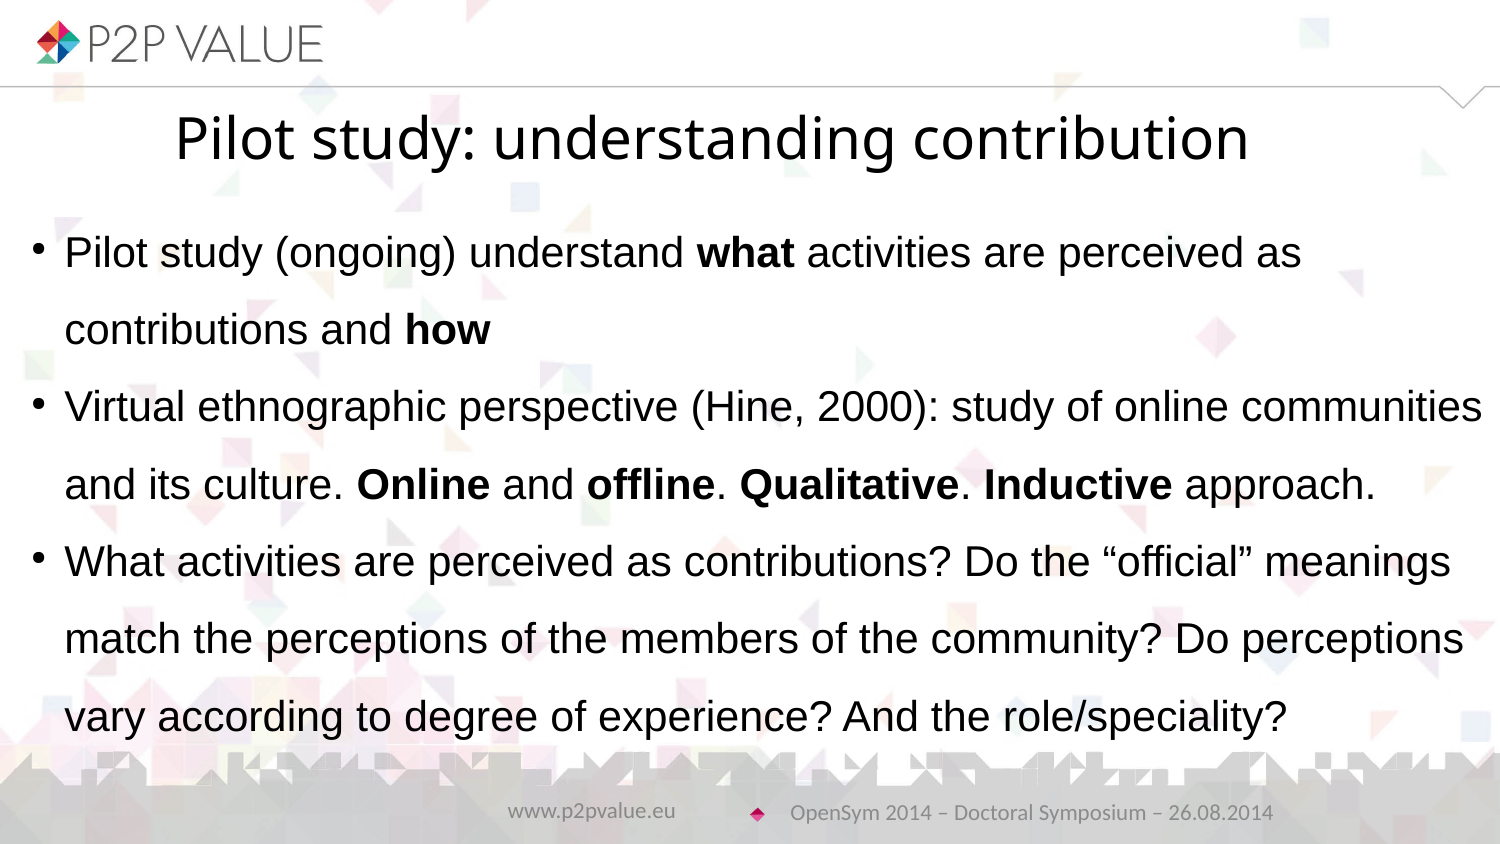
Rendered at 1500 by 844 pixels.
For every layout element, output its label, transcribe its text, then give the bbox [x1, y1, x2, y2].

title Pilot study: understanding contribution [60, 92, 1366, 181]
picture [0, 0, 1500, 844]
text_box www.p2pvalue.eu [501, 789, 720, 829]
subtitle Pilot study (ongoing) understand what activities are perceived as contributions and how Virtual ethnographic perspective (Hine, 2000): study of online communities and its culture. Online and offline. Qualitative. Inductive approach. What activities are perceived as contributions? Do the “official” meanings match the perceptions of the members of the community? Do perceptions vary according to degree of experience? And the role/speciality? [17, 191, 1500, 766]
text_box OpenSym 2014 – Doctoral Symposium – 26.08.2014 [777, 788, 1470, 834]
